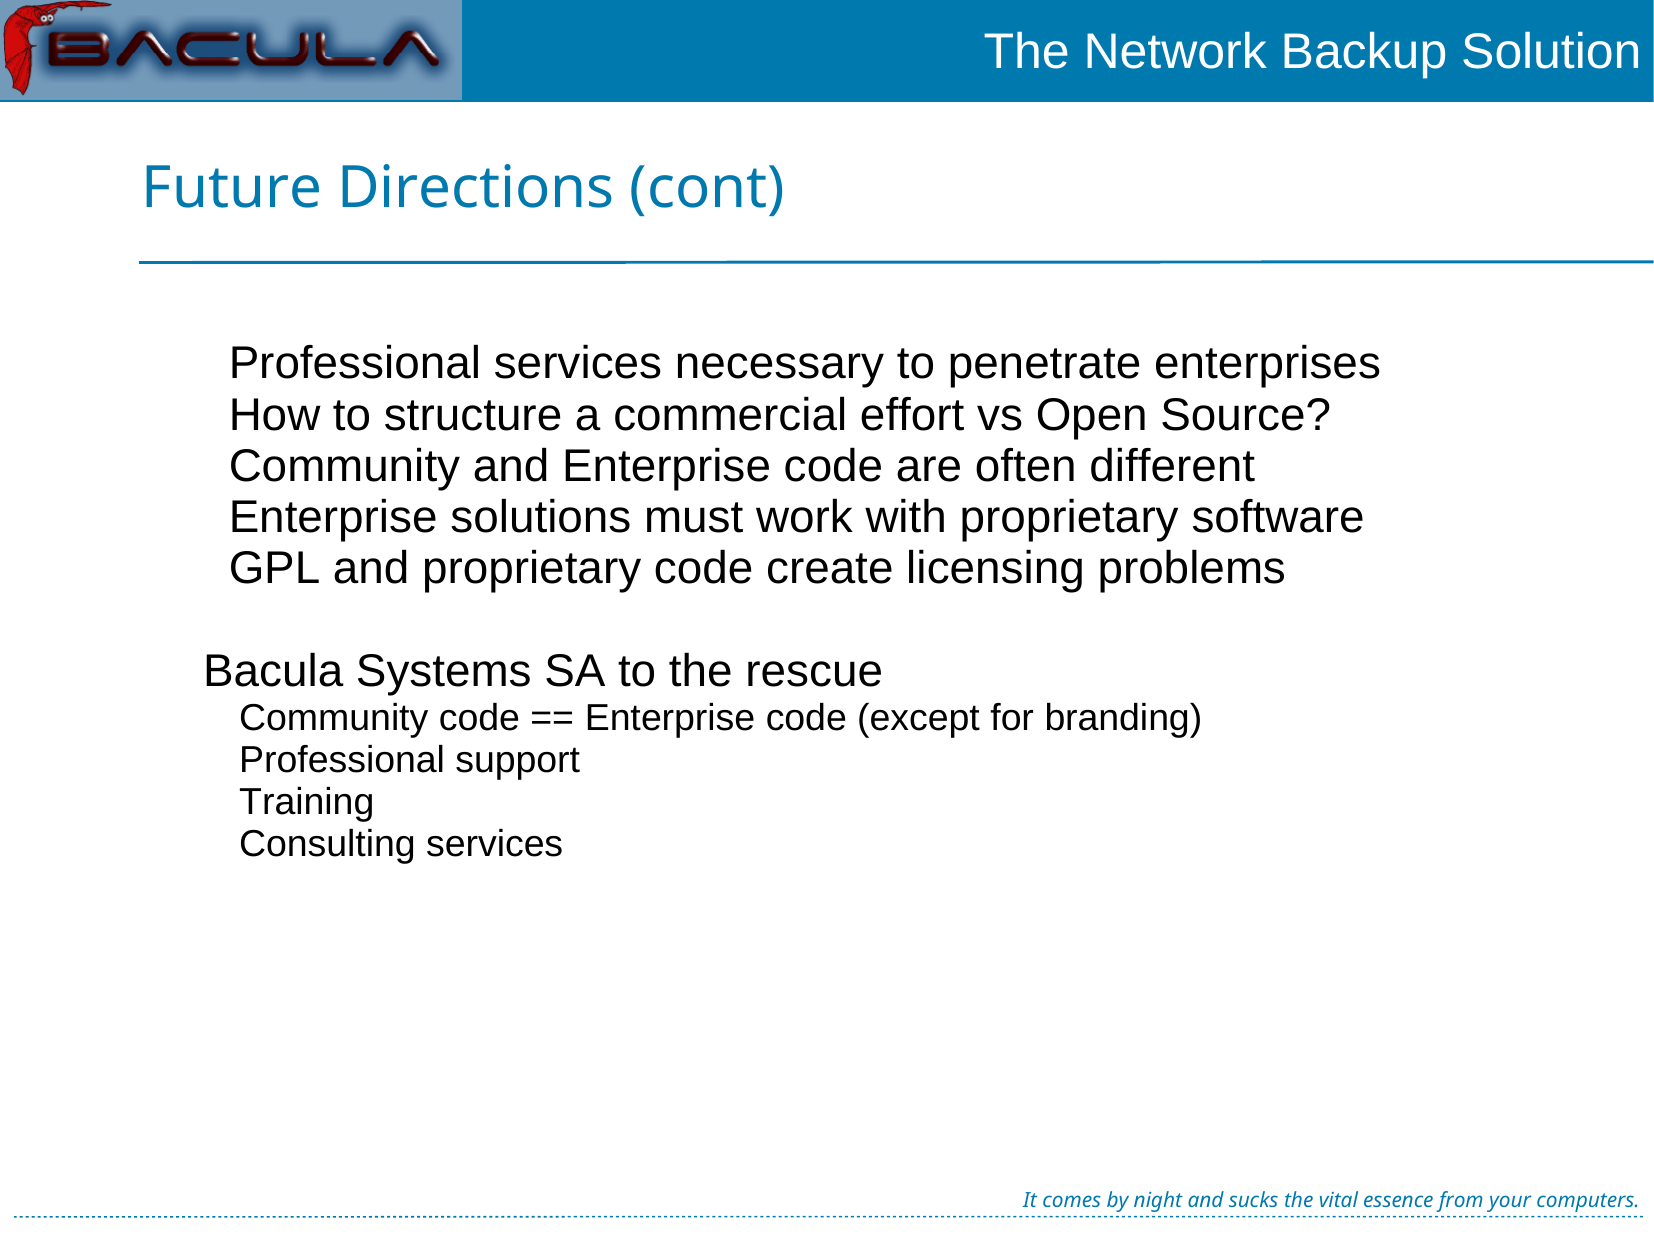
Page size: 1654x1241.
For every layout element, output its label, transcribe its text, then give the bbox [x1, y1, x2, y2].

list Professional services necessary to penetrate enterprises How to structure a commercial effort vs Open Source? Community and Enterprise code are often different Enterprise solutions must work with proprietary software GPL and proprietary code create licensing problems Bacula Systems SA to the rescue Community code == Enterprise code (except for branding) Professional support Training Consulting services [144, 337, 1538, 1088]
picture [0, 0, 461, 99]
title Future Directions (cont) [141, 112, 1501, 226]
